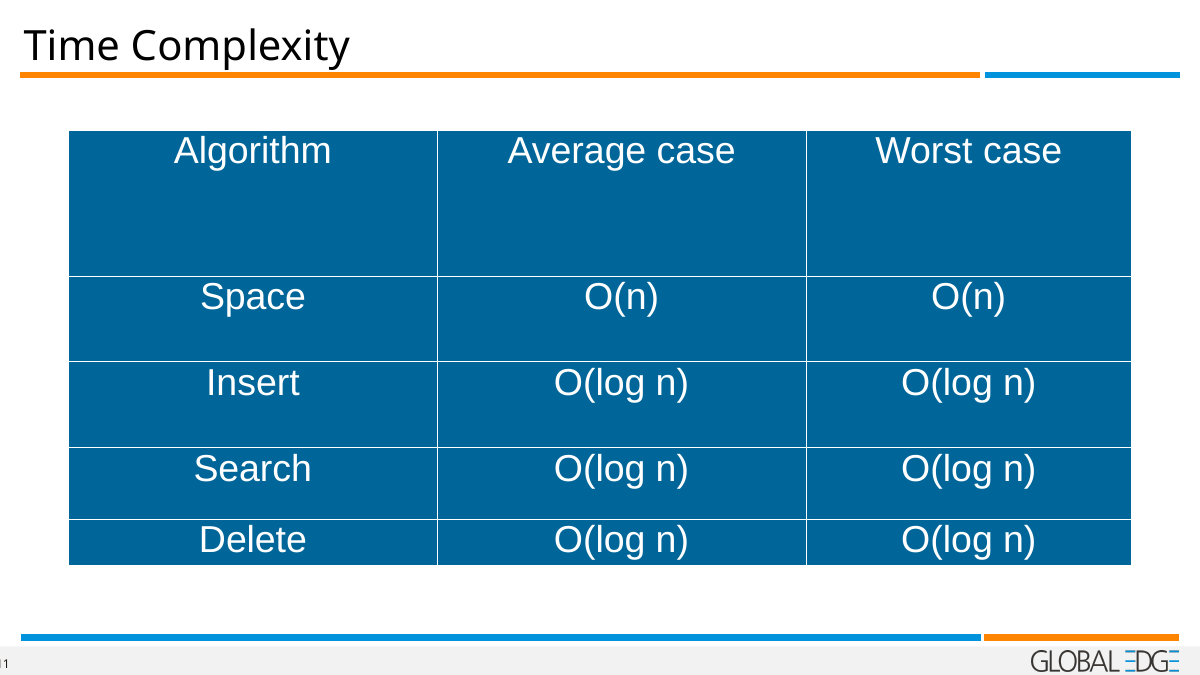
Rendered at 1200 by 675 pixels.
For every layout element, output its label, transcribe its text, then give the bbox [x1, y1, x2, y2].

table_header Average case [438, 131, 806, 276]
picture [1031, 650, 1179, 672]
table_cell Insert [69, 362, 437, 447]
table_cell O(log n) [438, 448, 806, 519]
table_cell O(log n) [438, 362, 806, 447]
table_cell O(n) [807, 277, 1131, 361]
title Time Complexity [23, 17, 1099, 71]
table_cell O(log n) [807, 520, 1131, 565]
table_cell Delete [69, 520, 437, 565]
table_cell O(n) [438, 277, 806, 361]
table_header Algorithm [69, 131, 437, 276]
table_cell Search [69, 448, 437, 519]
table_cell Space [69, 277, 437, 361]
table_header Worst case [807, 131, 1131, 276]
table_cell O(log n) [438, 520, 806, 565]
table_cell O(log n) [807, 448, 1131, 519]
table_cell O(log n) [807, 362, 1131, 447]
